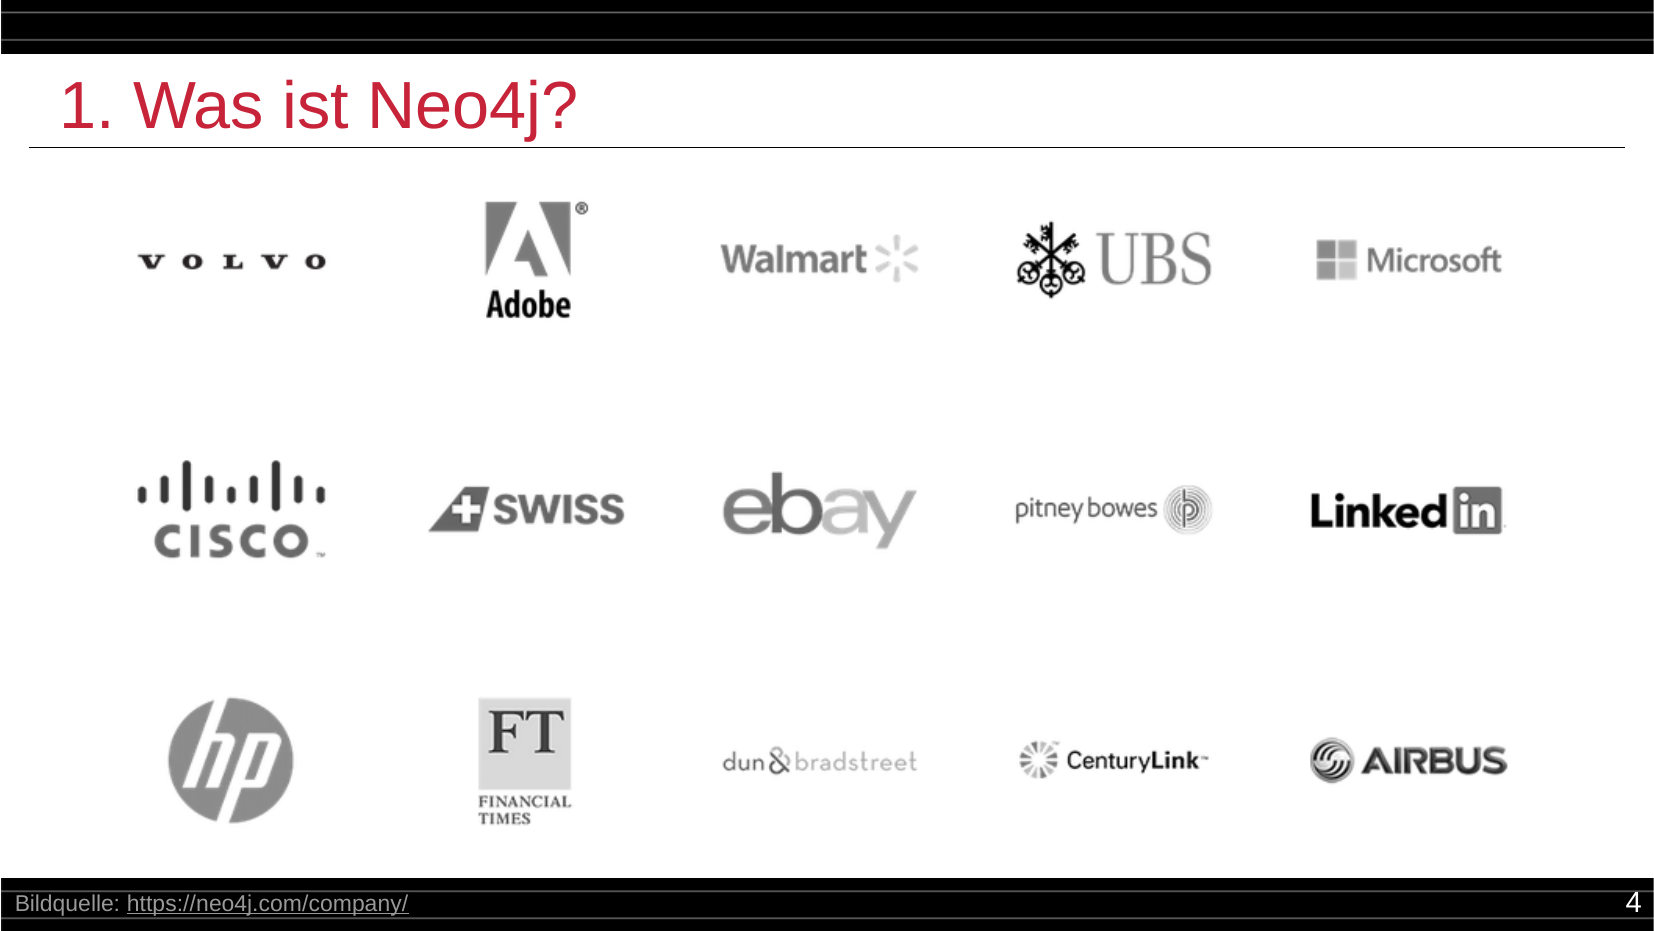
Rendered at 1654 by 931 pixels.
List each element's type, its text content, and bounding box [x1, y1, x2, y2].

picture [105, 174, 1542, 860]
title 1. Was ist Neo4j? [59, 63, 1548, 147]
picture [1, 0, 1654, 54]
text_box Bildquelle: https://neo4j.com/company/ [0, 883, 875, 927]
picture [1, 878, 1654, 931]
